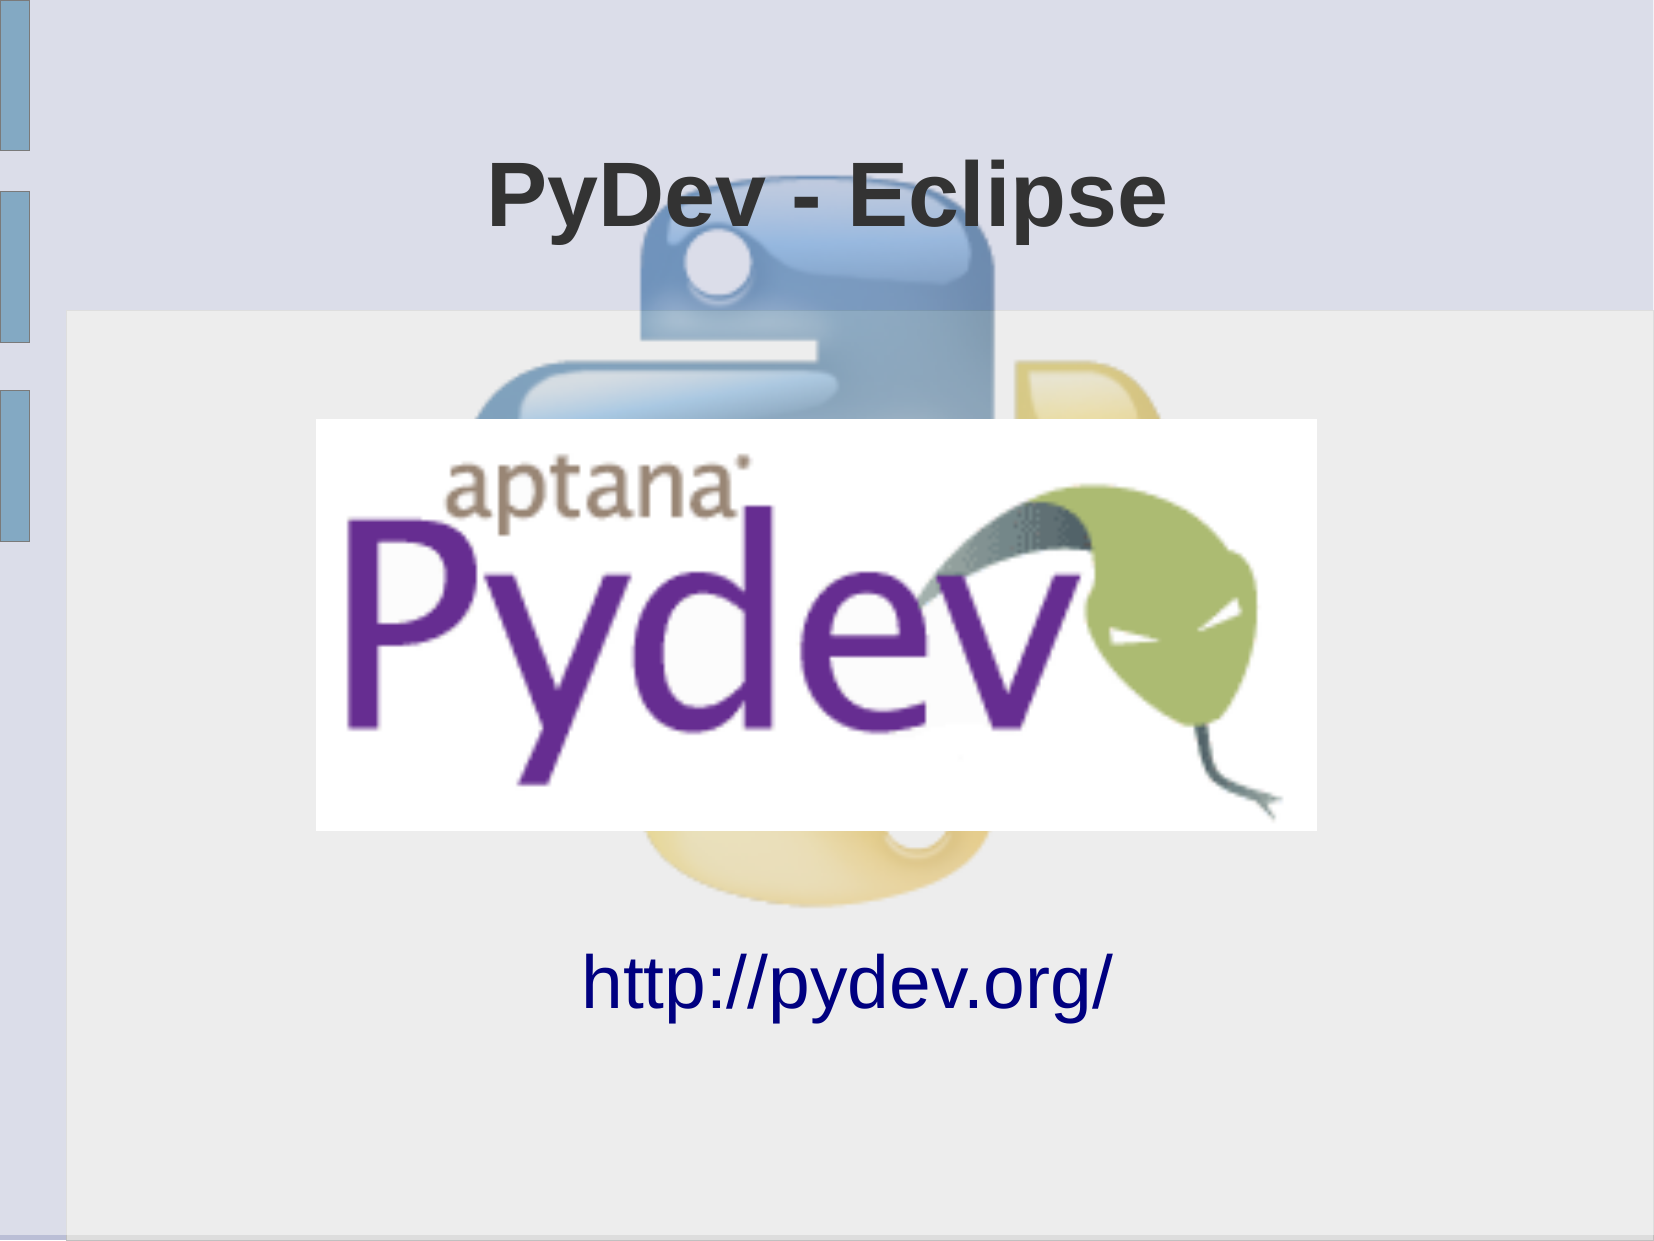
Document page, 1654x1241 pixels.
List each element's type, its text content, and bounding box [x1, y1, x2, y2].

title PyDev - Eclipse [121, 91, 1534, 299]
picture [0, 0, 1654, 1235]
text_box http://pydev.org/ [271, 933, 1424, 1032]
